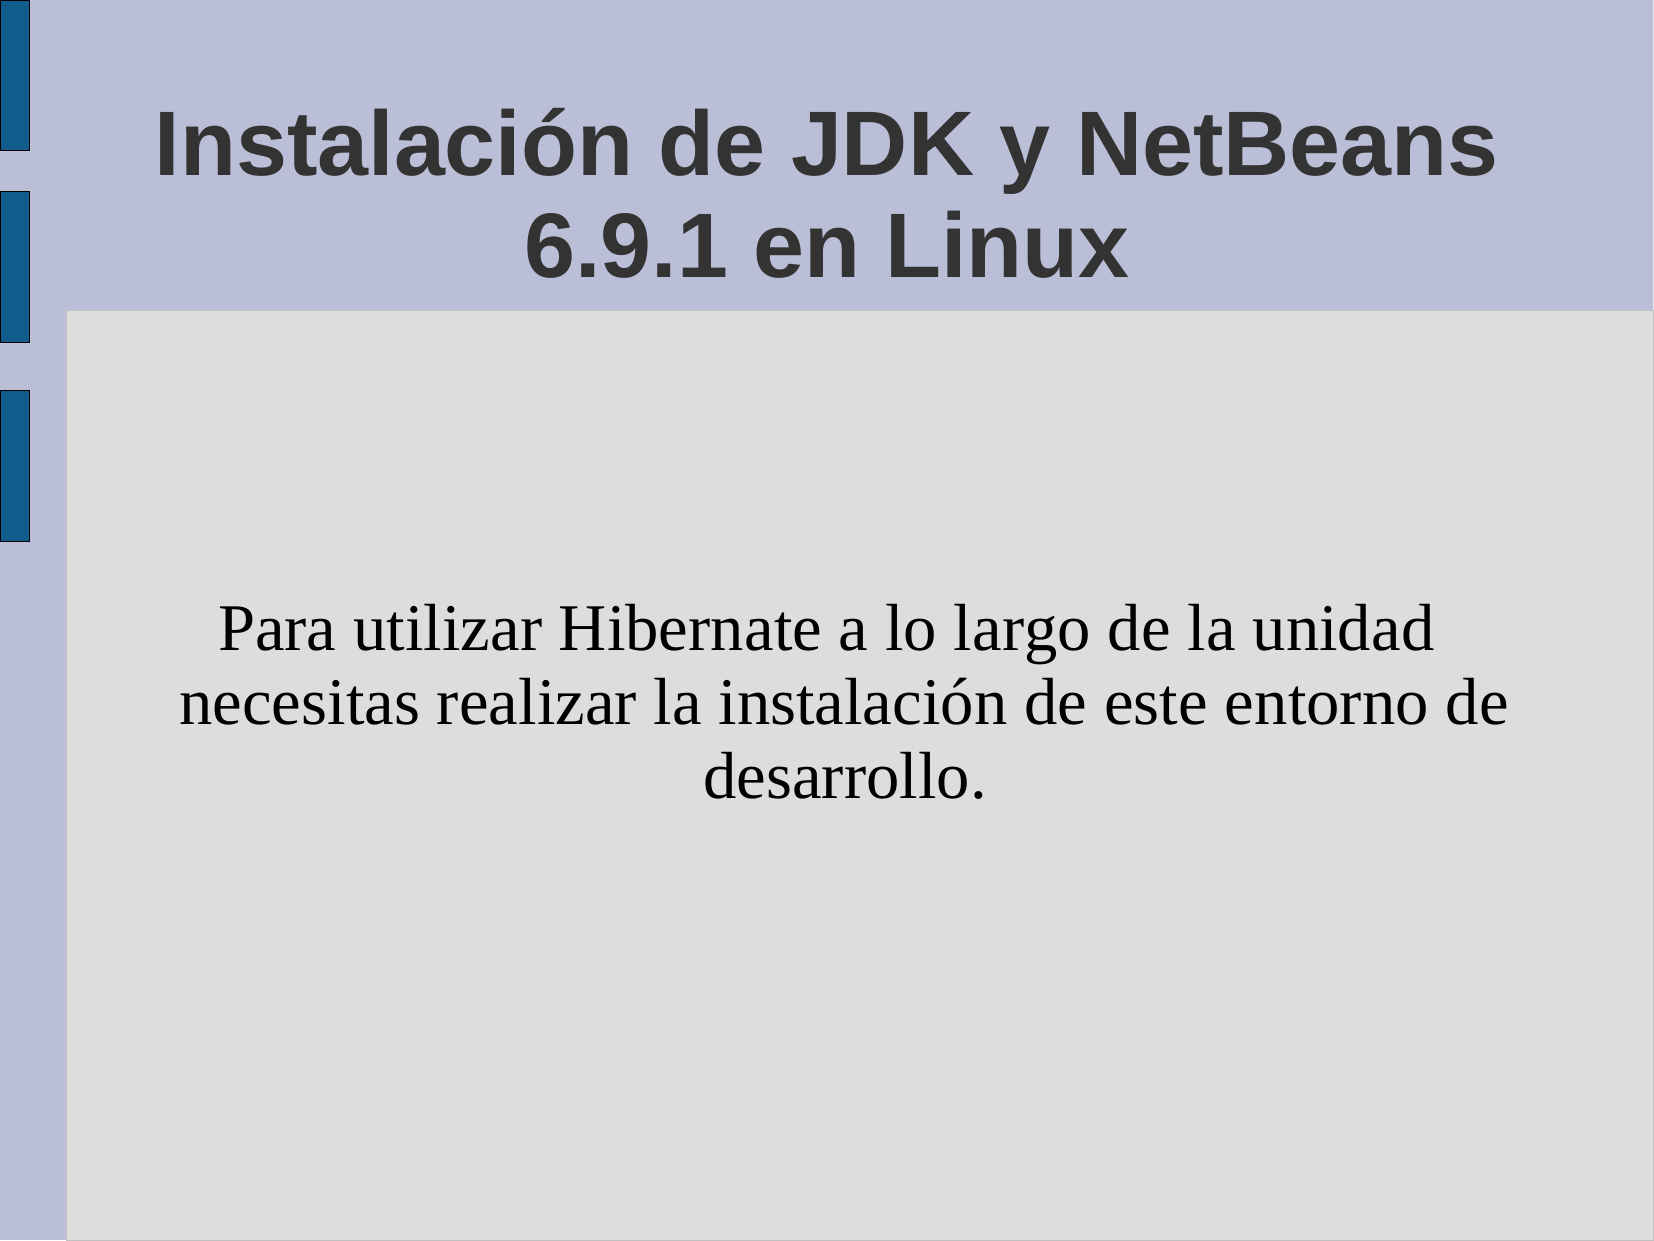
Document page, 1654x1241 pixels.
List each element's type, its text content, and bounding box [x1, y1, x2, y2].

subtitle Para utilizar Hibernate a lo largo de la unidad necesitas realizar la instalación de este entorno de desarrollo. [121, 318, 1534, 1086]
title Instalación de JDK y NetBeans 6.9.1 en Linux [121, 91, 1534, 299]
